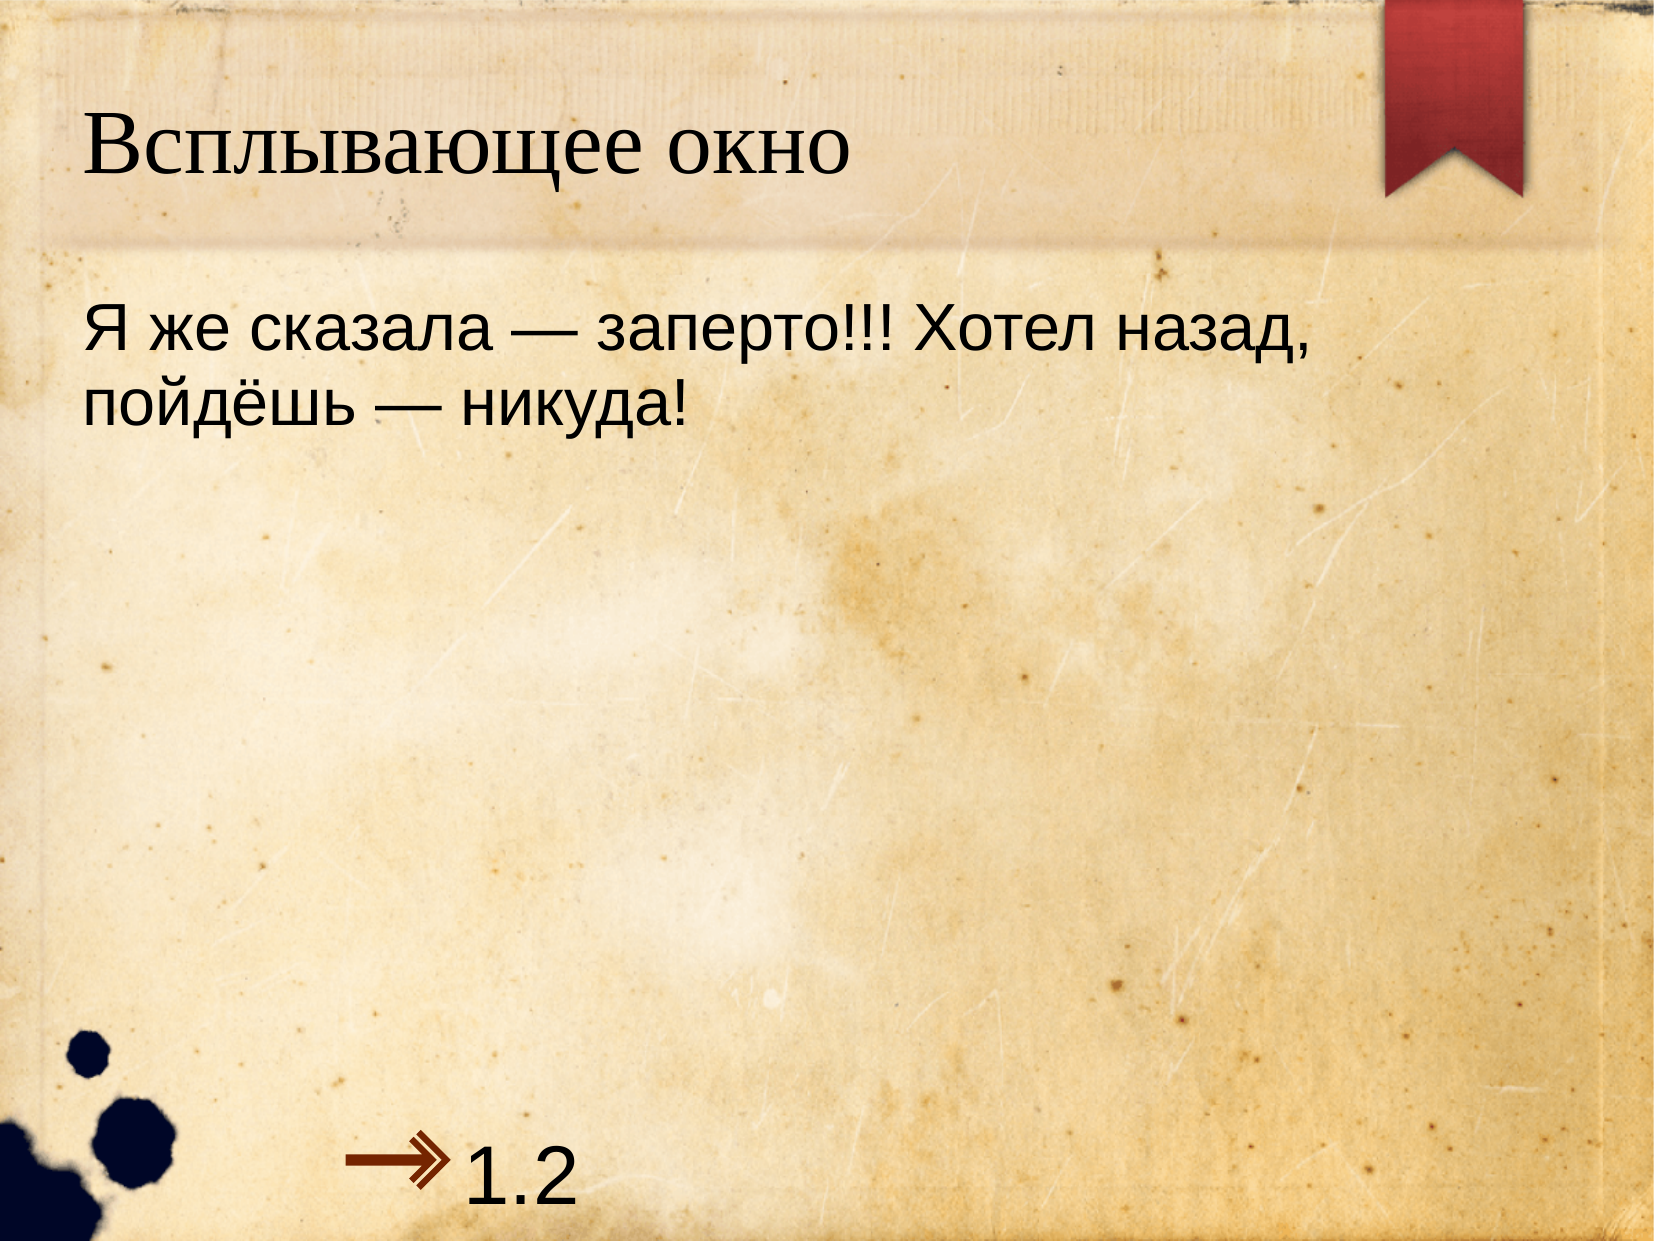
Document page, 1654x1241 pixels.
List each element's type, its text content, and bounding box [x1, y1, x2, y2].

subtitle Я же сказала — заперто!!! Хотел назад, пойдёшь — никуда! [82, 290, 1538, 1010]
text_box 1.2 [448, 1122, 686, 1215]
picture [0, 0, 1654, 1241]
title Всплывающее окно [82, 49, 1347, 237]
